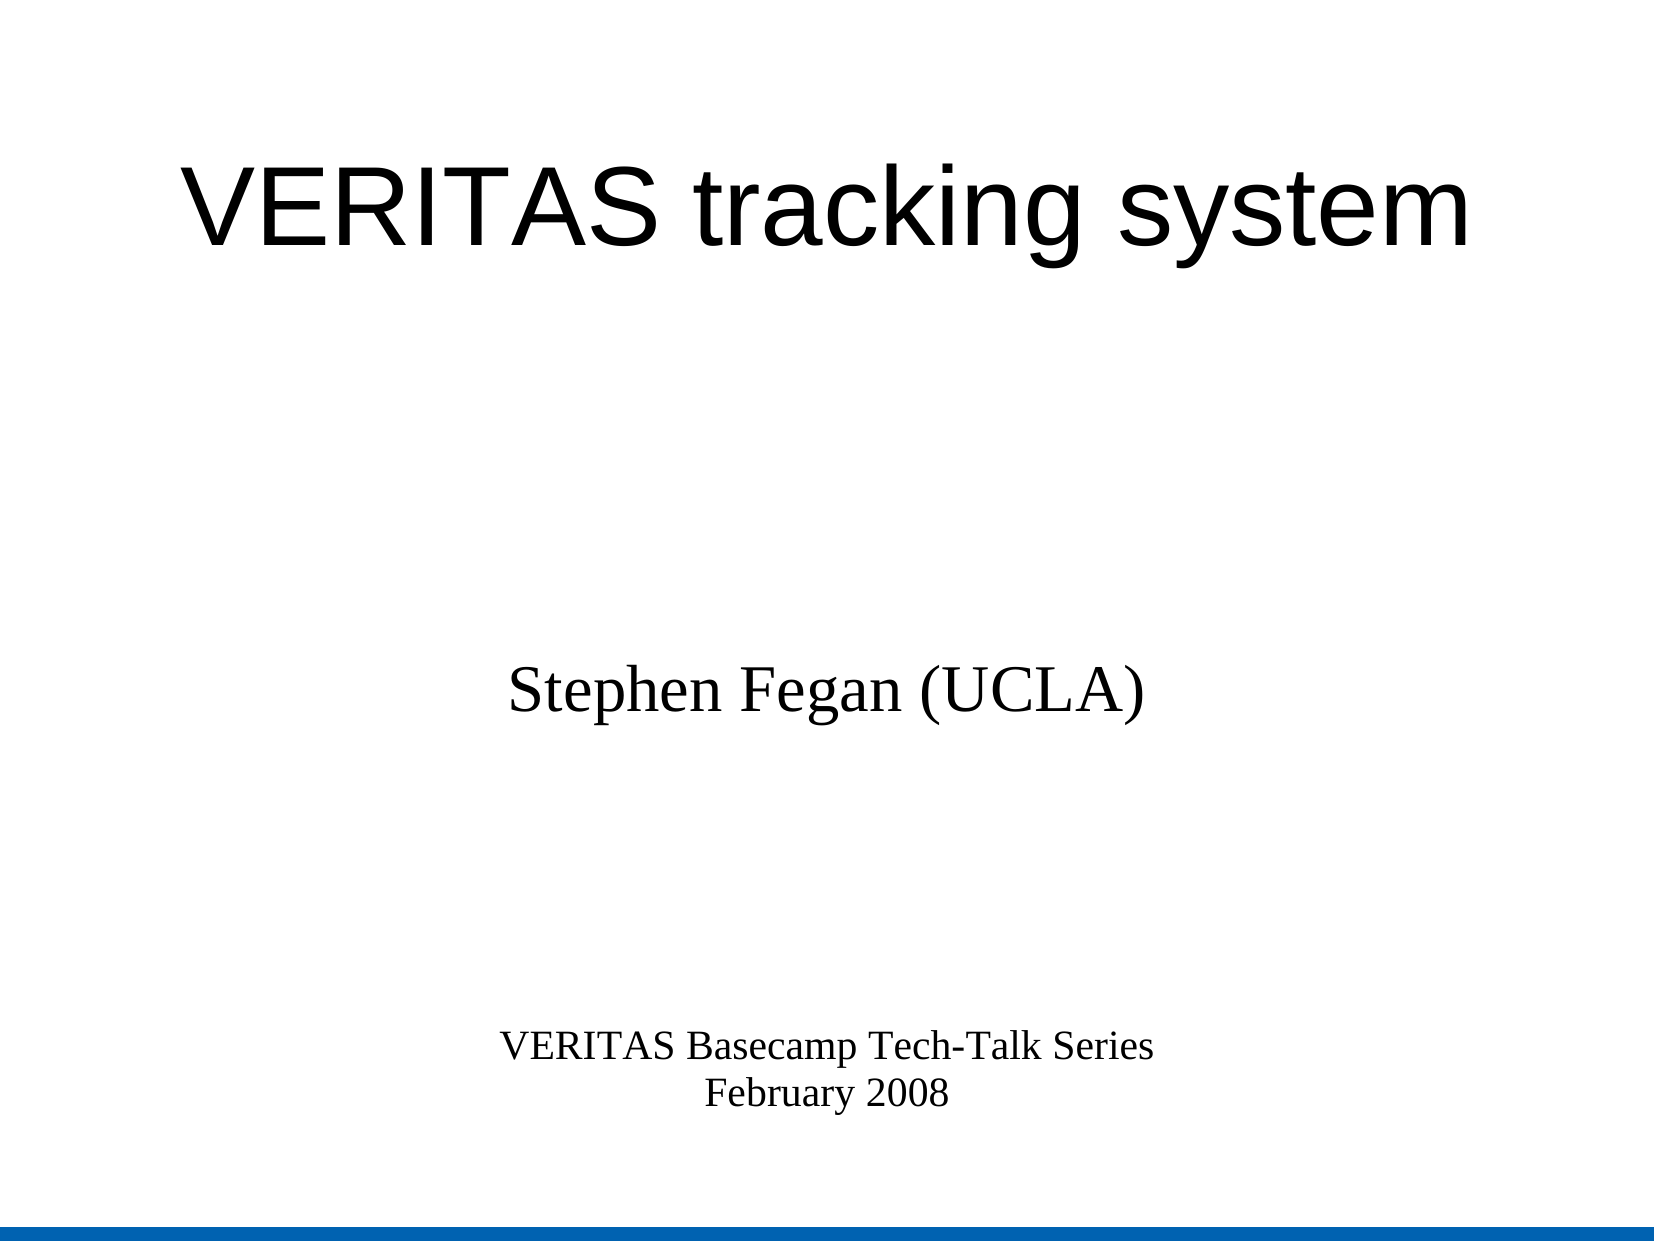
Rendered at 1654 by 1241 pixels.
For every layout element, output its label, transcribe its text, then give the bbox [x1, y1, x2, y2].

subtitle Stephen Fegan (UCLA) VERITAS Basecamp Tech-Talk Series February 2008 [121, 321, 1533, 1150]
title VERITAS tracking system [121, 102, 1533, 311]
